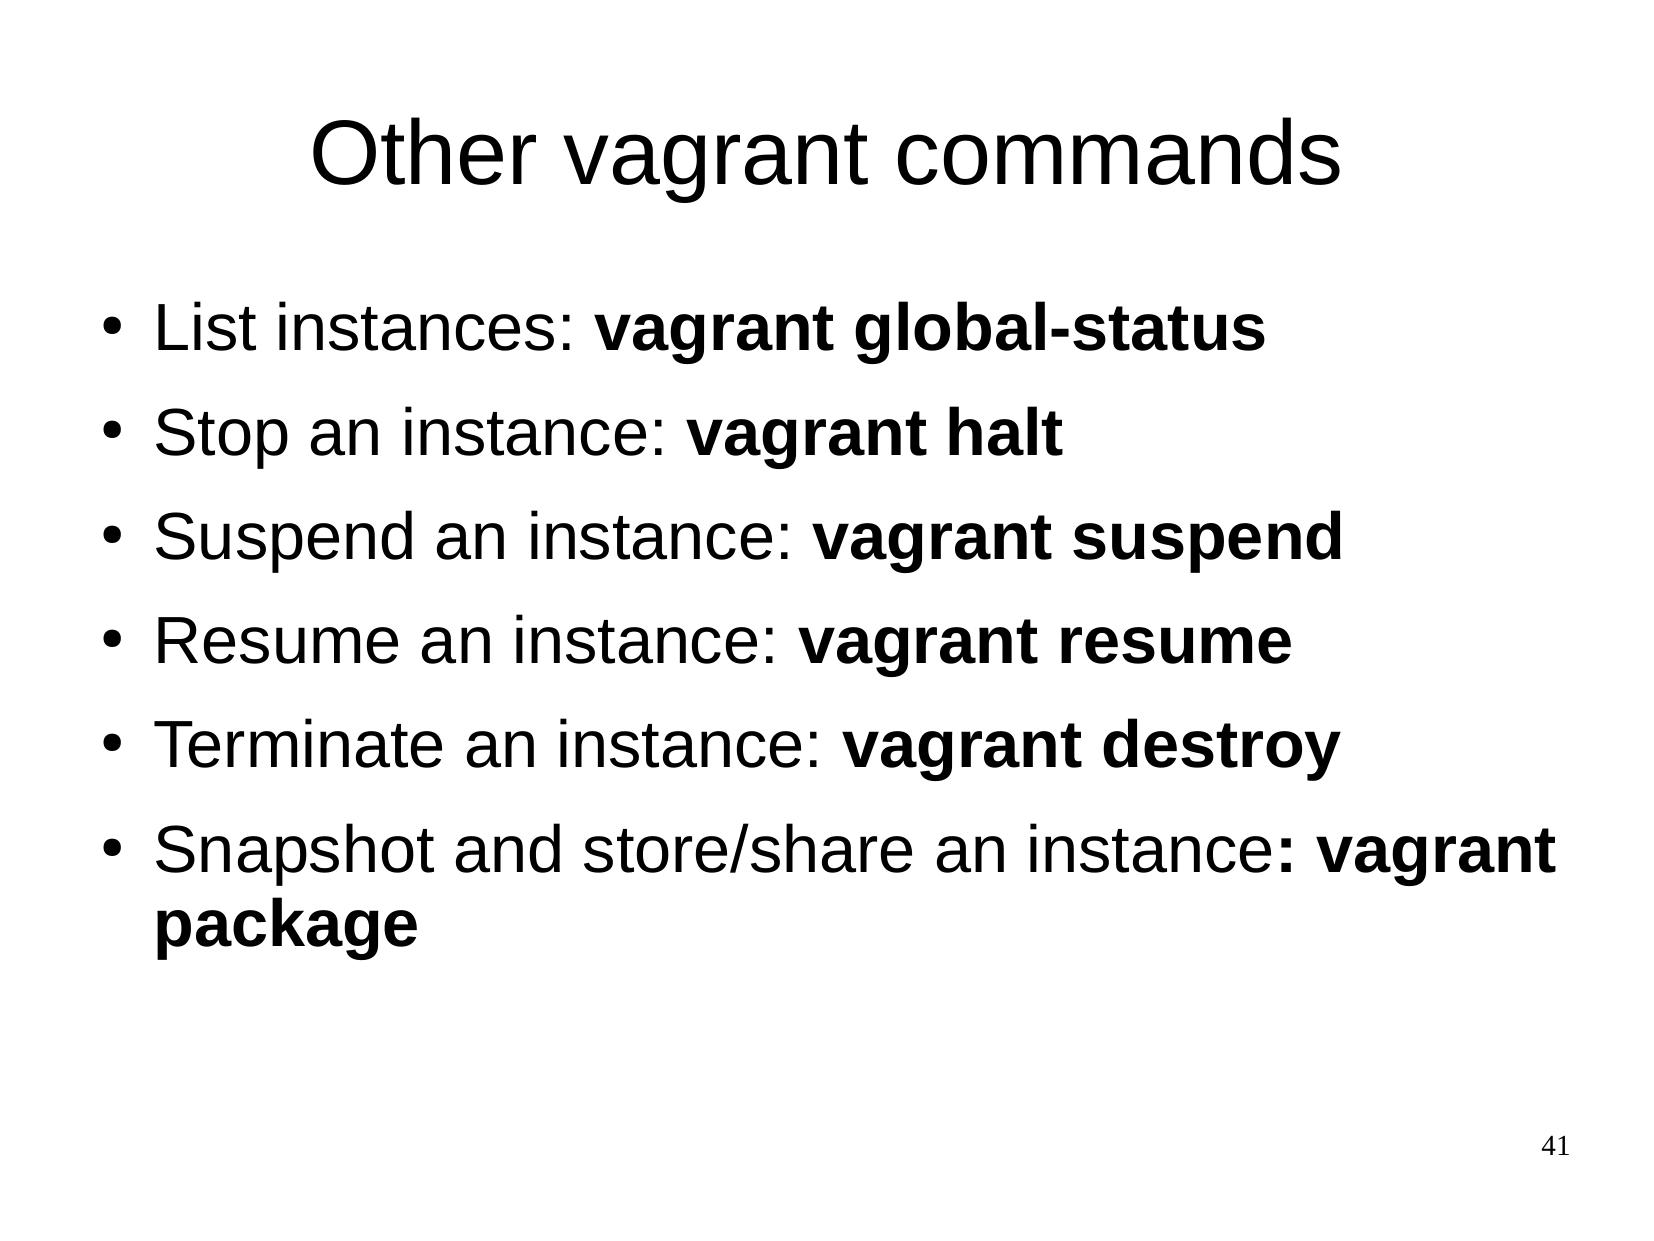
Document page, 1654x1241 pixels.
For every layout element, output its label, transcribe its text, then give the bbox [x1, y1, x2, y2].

list List instances: vagrant global-status Stop an instance: vagrant halt Suspend an instance: vagrant suspend Resume an instance: vagrant resume Terminate an instance: vagrant destroy Snapshot and store/share an instance: vagrant package [82, 290, 1571, 1094]
title Other vagrant commands [82, 56, 1571, 250]
